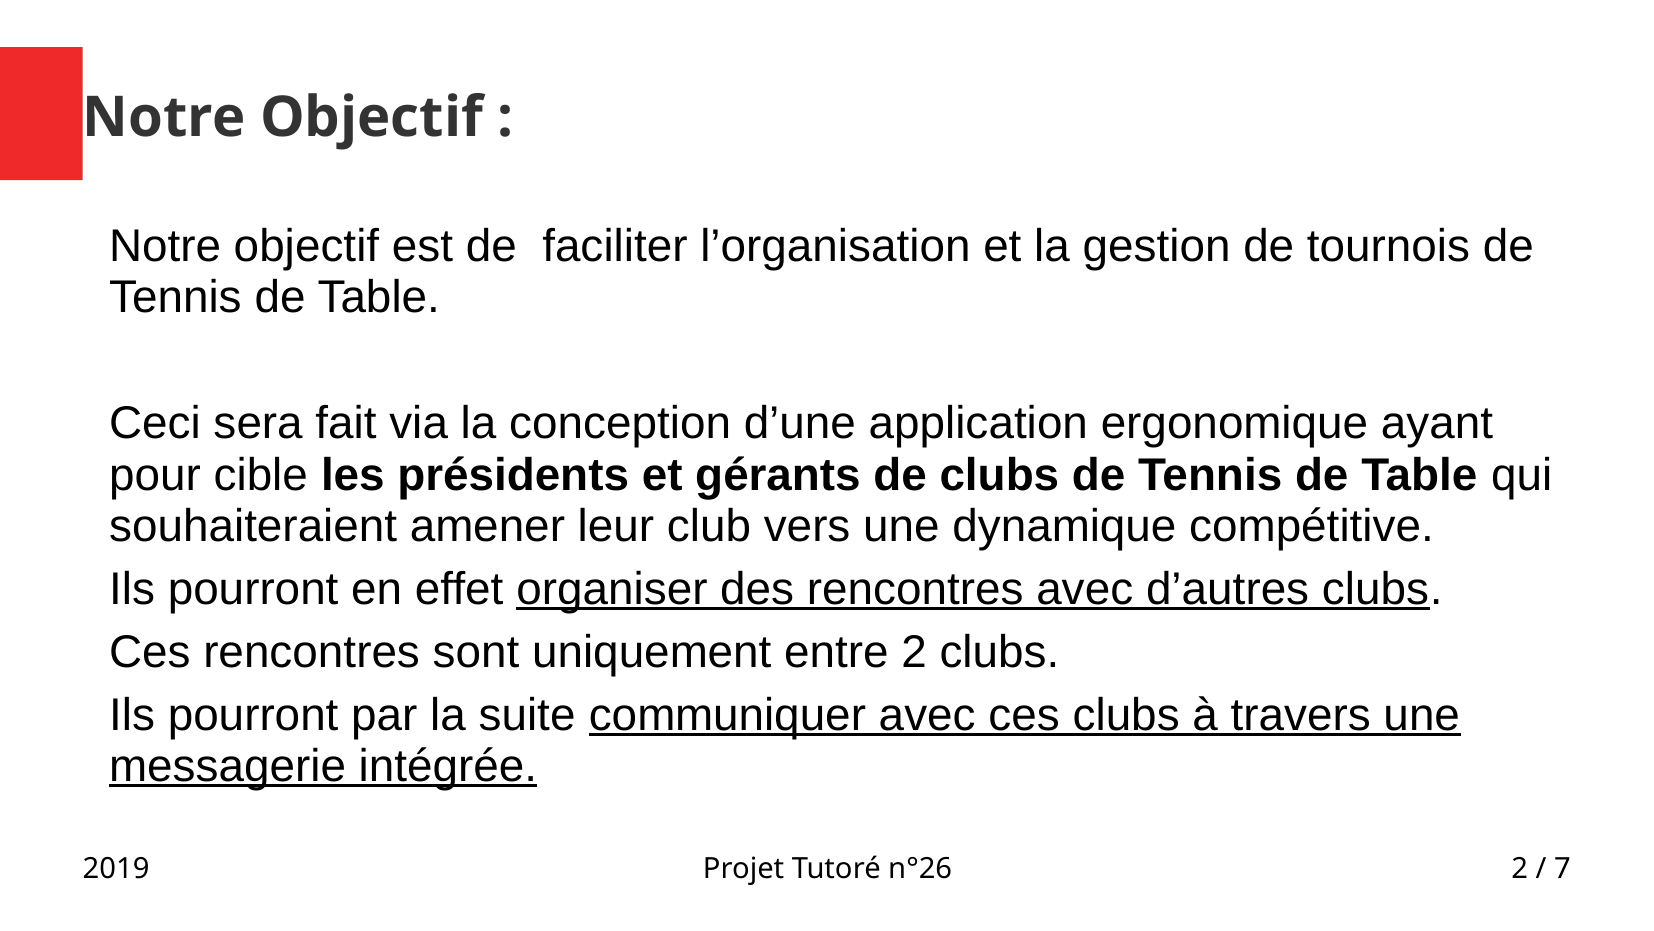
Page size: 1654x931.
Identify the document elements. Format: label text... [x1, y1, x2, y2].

title Notre Objectif : [82, 37, 1571, 193]
text_box Notre objectif est de faciliter l’organisation et la gestion de tournois de Tennis de Table. Ceci sera fait via la conception d’une application ergonomique ayant pour cible les présidents et gérants de clubs de Tennis de Table qui souhaiteraient amener leur club vers une dynamique compétitive. Ils pourront en effet organiser des rencontres avec d’autres clubs. Ces rencontres sont uniquement entre 2 clubs. Ils pourront par la suite communiquer avec ces clubs à travers une messagerie intégrée. [94, 212, 1607, 886]
